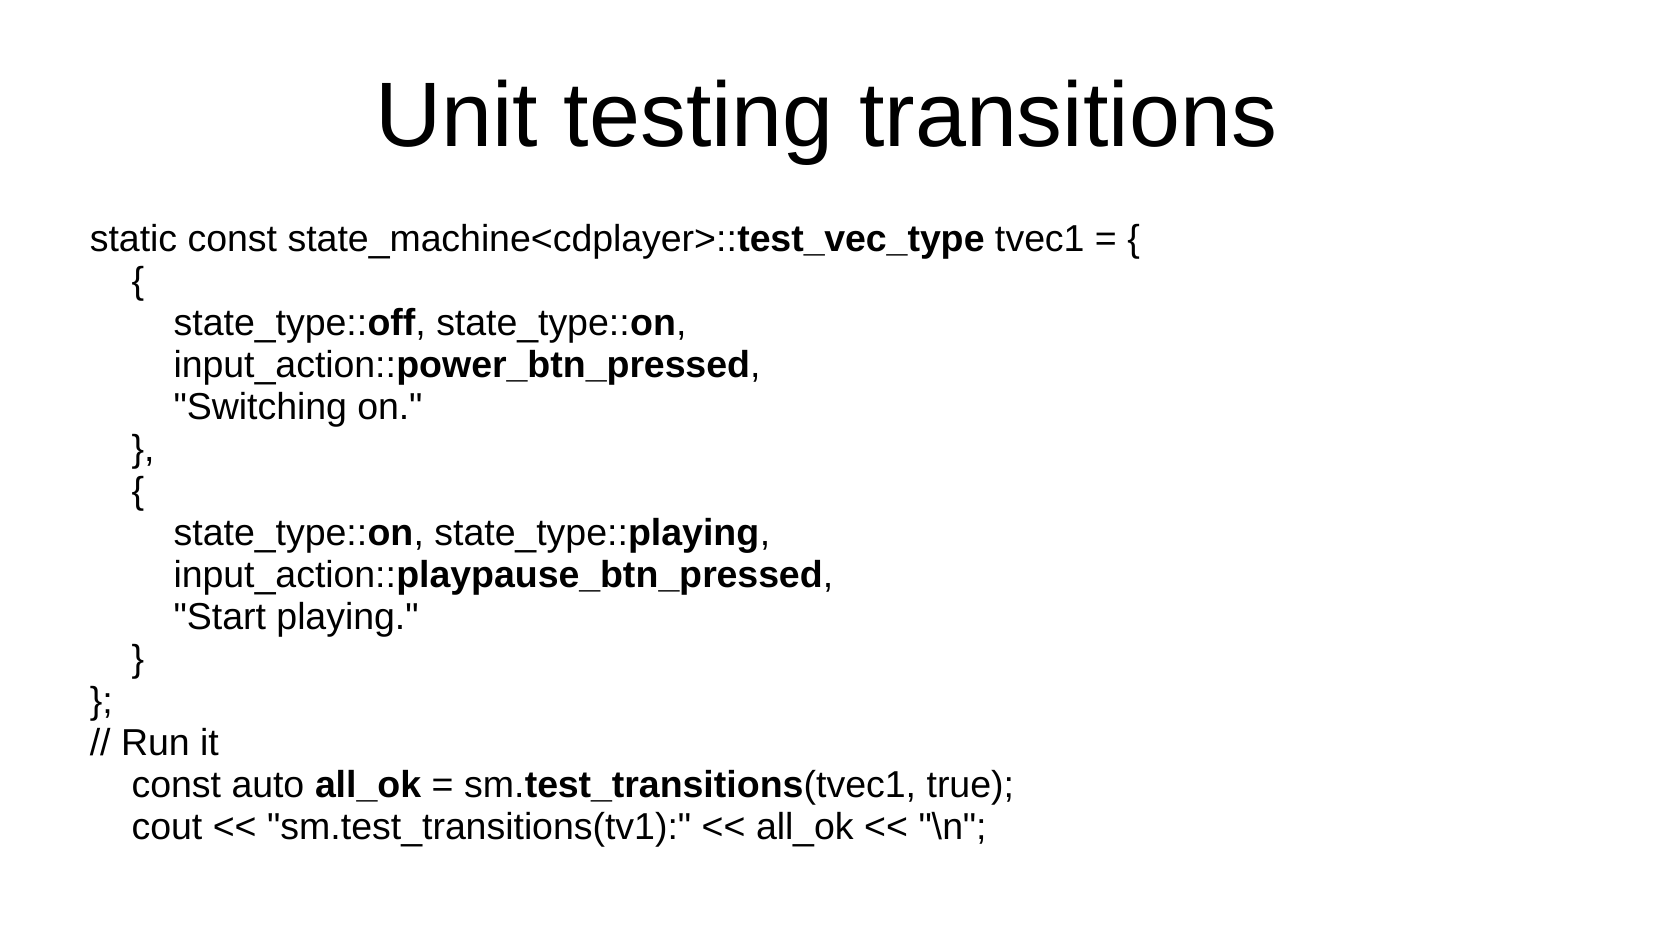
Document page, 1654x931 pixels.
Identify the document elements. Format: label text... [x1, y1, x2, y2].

title Unit testing transitions [82, 37, 1571, 193]
text_box static const state_machine<cdplayer>::test_vec_type tvec1 = { { state_type::off, state_type::on, input_action::power_btn_pressed, "Switching on." }, { state_type::on, state_type::playing, input_action::playpause_btn_pressed, "Start playing." } }; // Run it const auto all_ok = sm.test_transitions(tvec1, true); cout << "sm.test_transitions(tv1):" << all_ok << "\n"; [75, 210, 1636, 897]
